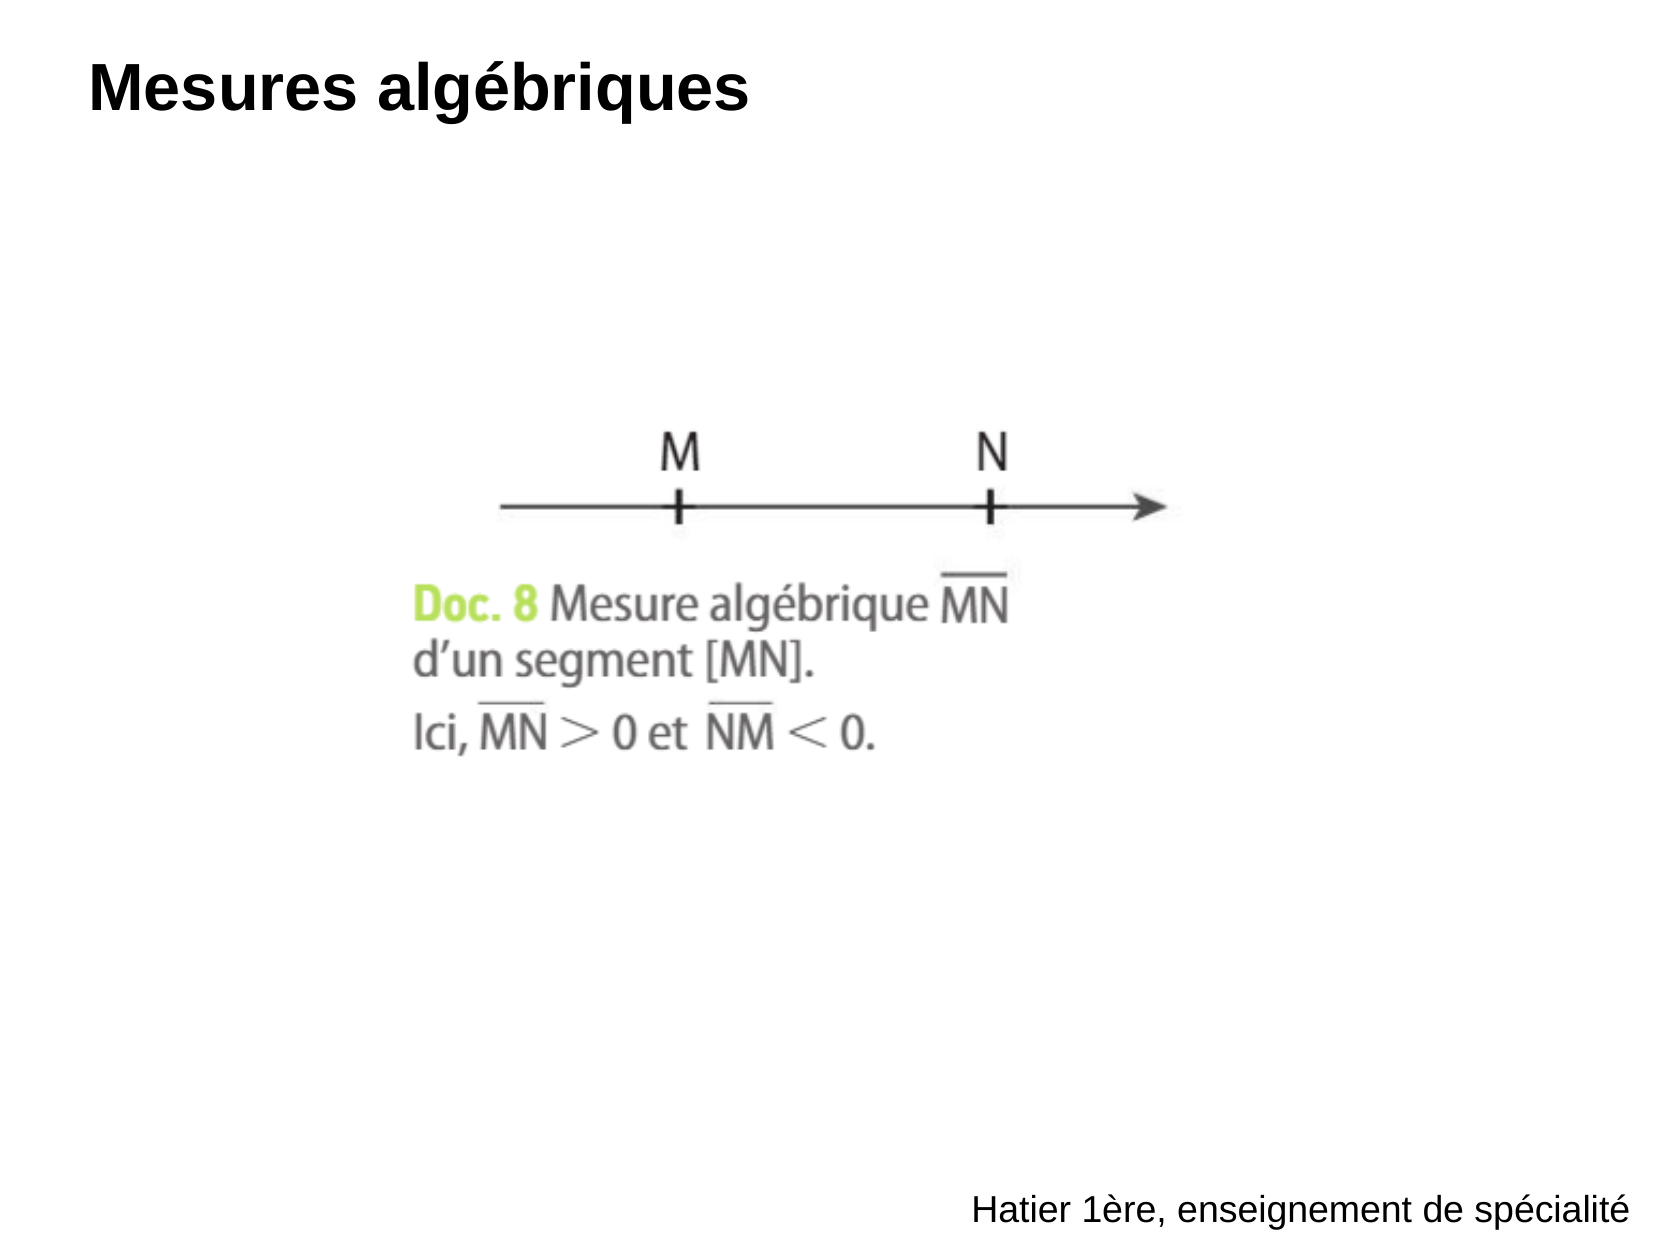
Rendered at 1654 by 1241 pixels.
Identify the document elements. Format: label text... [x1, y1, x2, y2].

text_box Hatier 1ère, enseignement de spécialité [956, 1181, 1654, 1241]
picture [366, 366, 1220, 823]
text_box Mesures algébriques [0, 0, 863, 132]
